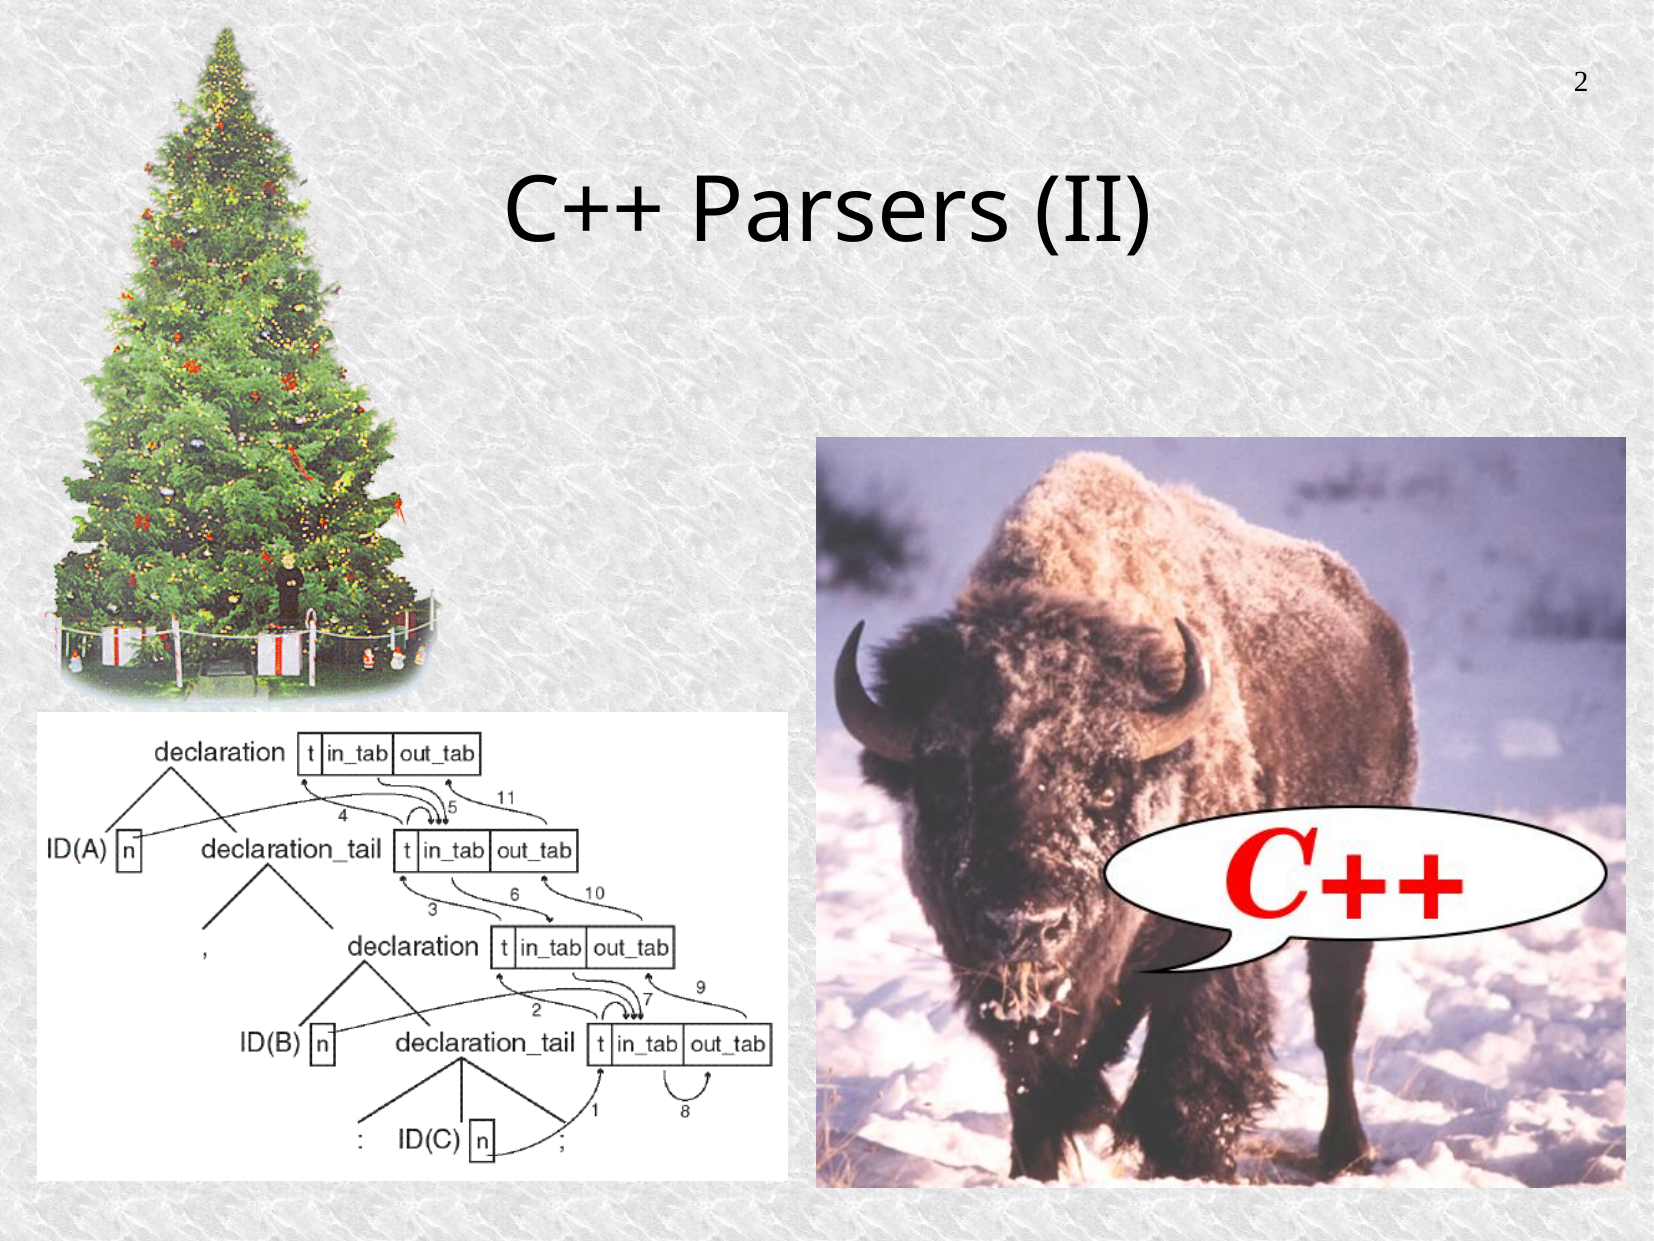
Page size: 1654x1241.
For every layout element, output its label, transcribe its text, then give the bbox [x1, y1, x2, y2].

title C++ Parsers (II) [465, 102, 1534, 310]
picture [0, 0, 1654, 1241]
list [465, 344, 1534, 1127]
